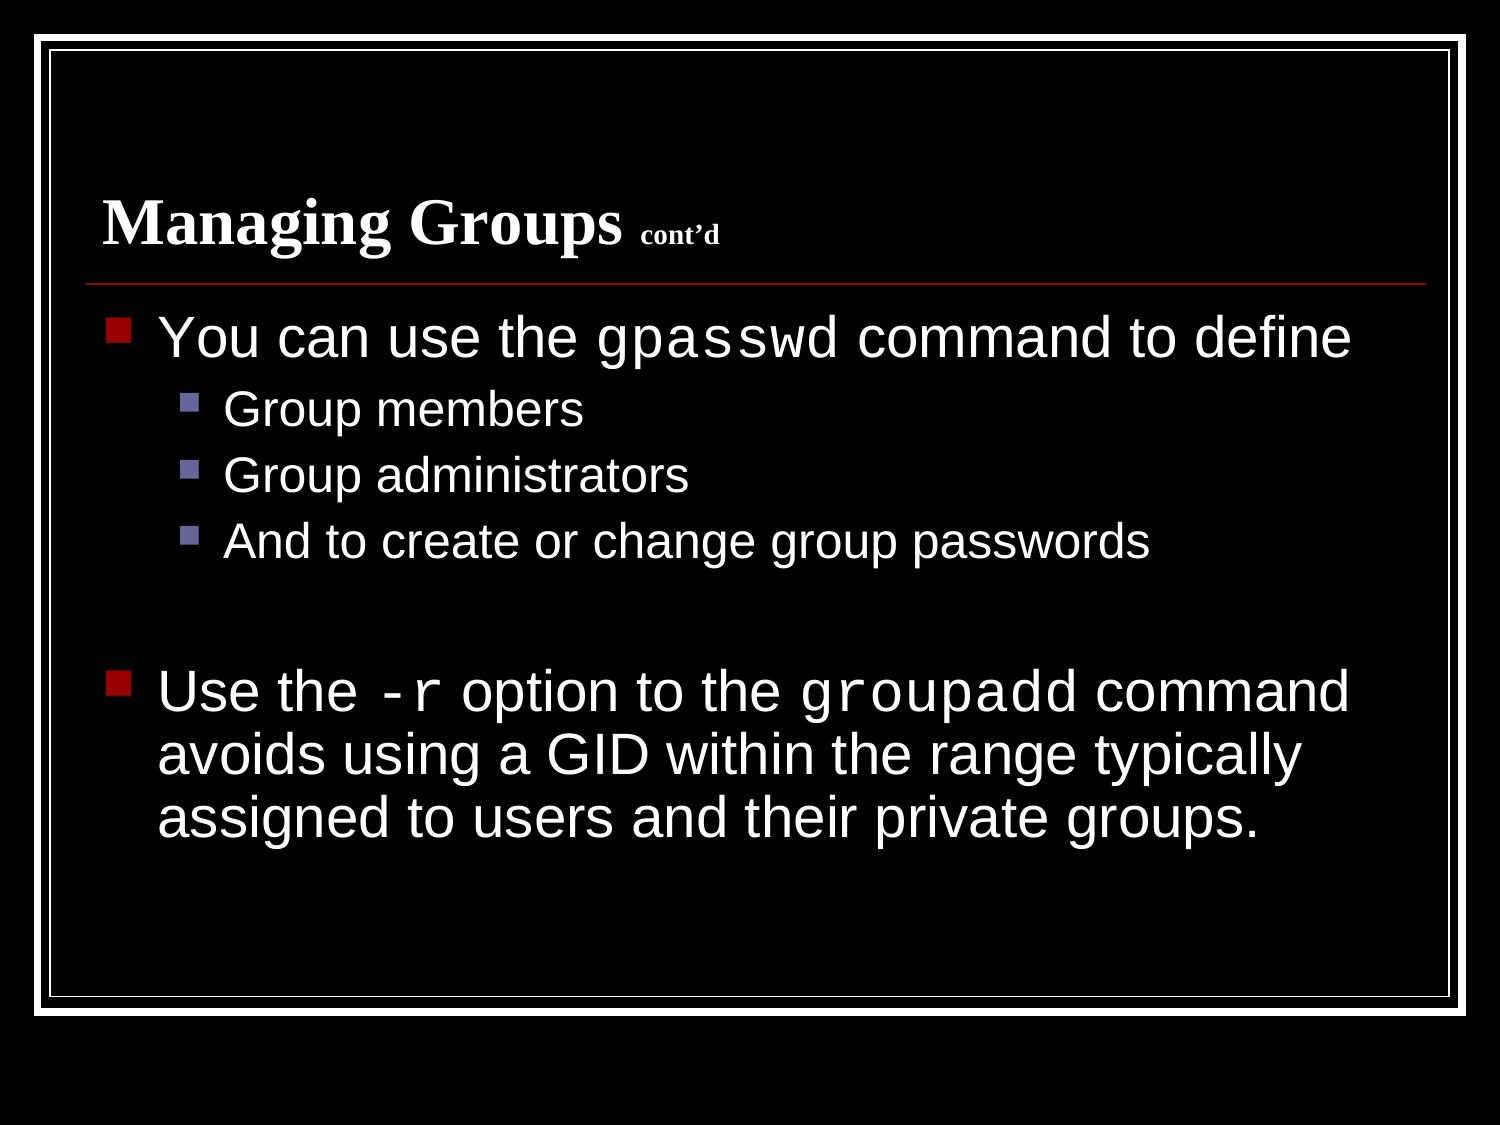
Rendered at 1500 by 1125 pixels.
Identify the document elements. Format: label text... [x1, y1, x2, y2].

list You can use the gpasswd command to define Group members Group administrators And to create or change group passwords Use the -r option to the groupadd command avoids using a GID within the range typically assigned to users and their private groups. [87, 299, 1426, 963]
title Managing Groups cont’d [87, 77, 1426, 266]
